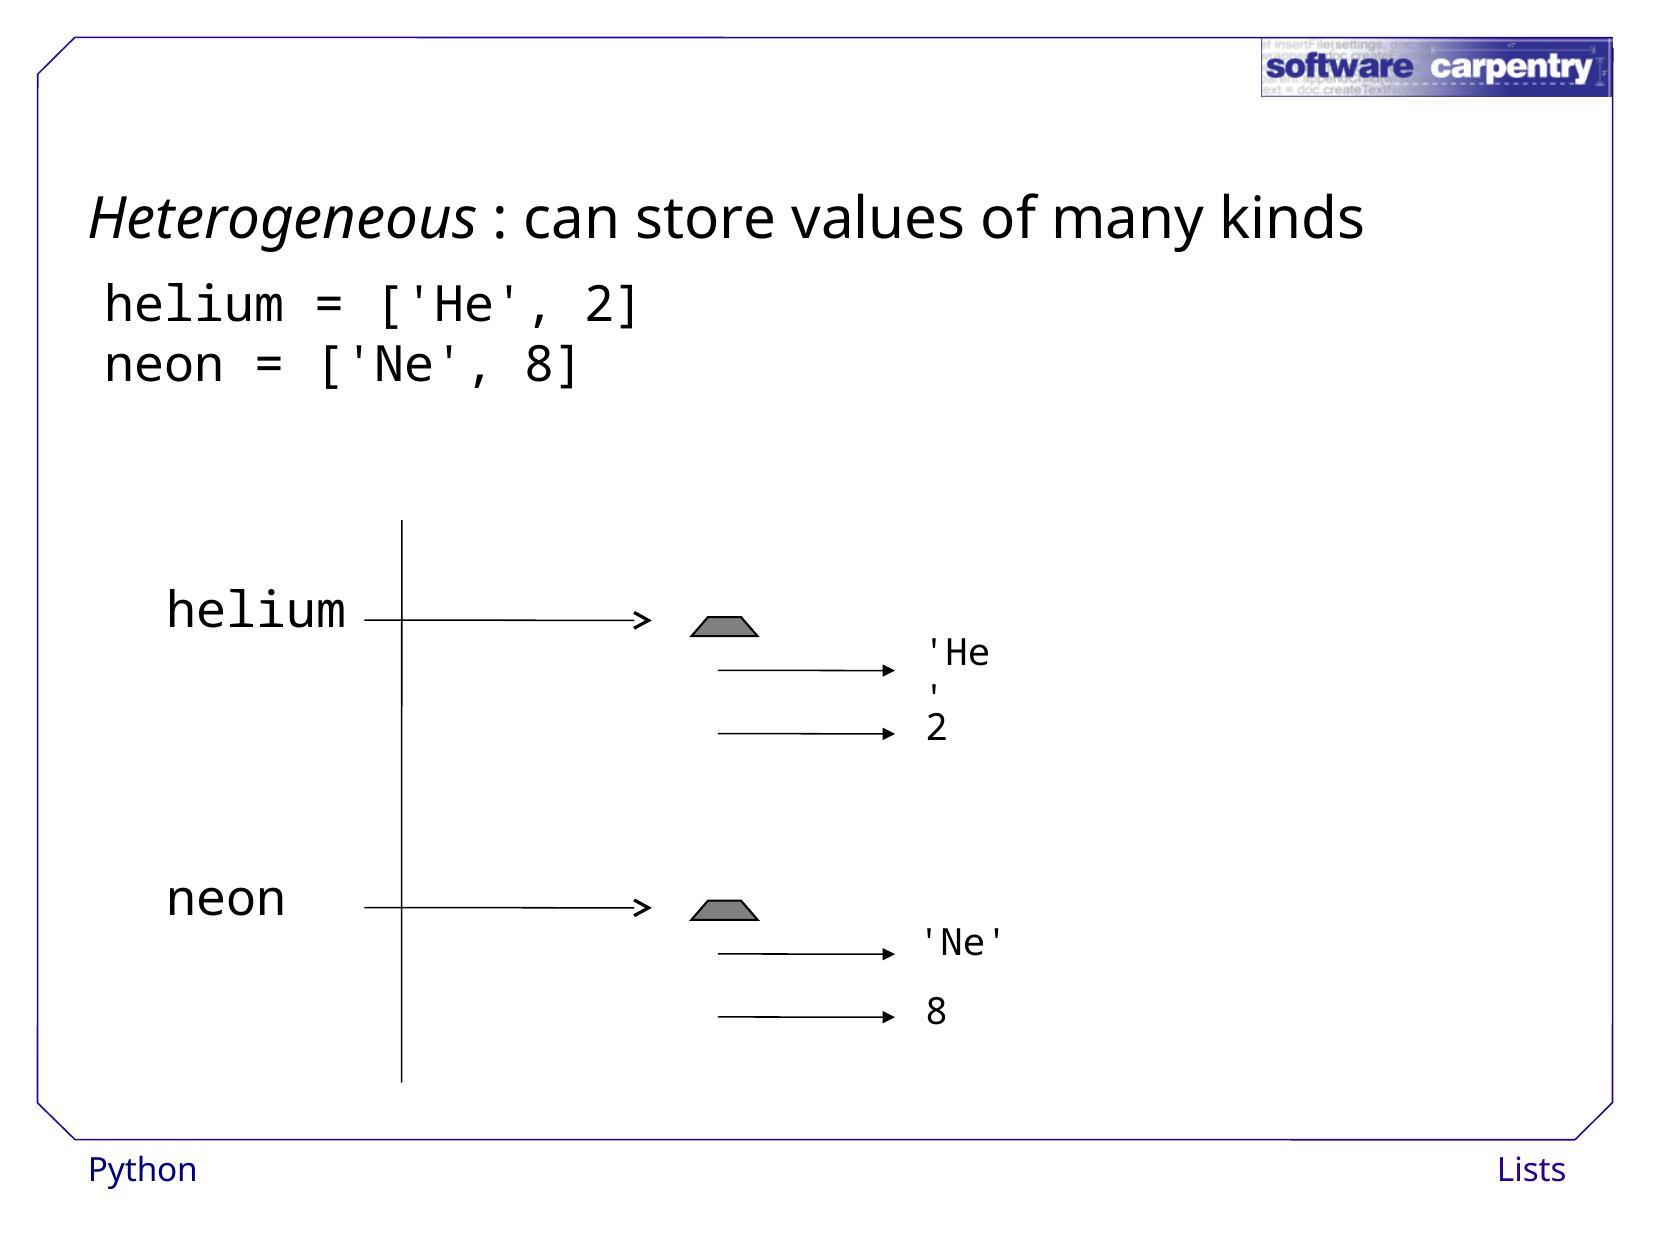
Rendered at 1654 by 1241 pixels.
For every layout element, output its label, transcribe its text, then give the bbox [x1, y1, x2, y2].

text_box 'Ne' [899, 901, 1027, 977]
text_box [691, 900, 758, 920]
text_box [691, 617, 758, 637]
text_box helium [151, 570, 352, 658]
text_box neon [151, 857, 352, 946]
picture [1261, 39, 1613, 97]
text_box 'He' [899, 618, 1015, 694]
table_cell [691, 711, 758, 787]
text_box 8 [899, 962, 975, 1054]
table_header [691, 920, 758, 995]
text_box Heterogeneous : can store values of many kinds [72, 138, 1531, 259]
table_cell [691, 995, 758, 1070]
table_header [691, 637, 758, 711]
text_box helium = ['He', 2] neon = ['Ne', 8] [89, 263, 1512, 725]
text_box 2 [899, 679, 975, 771]
